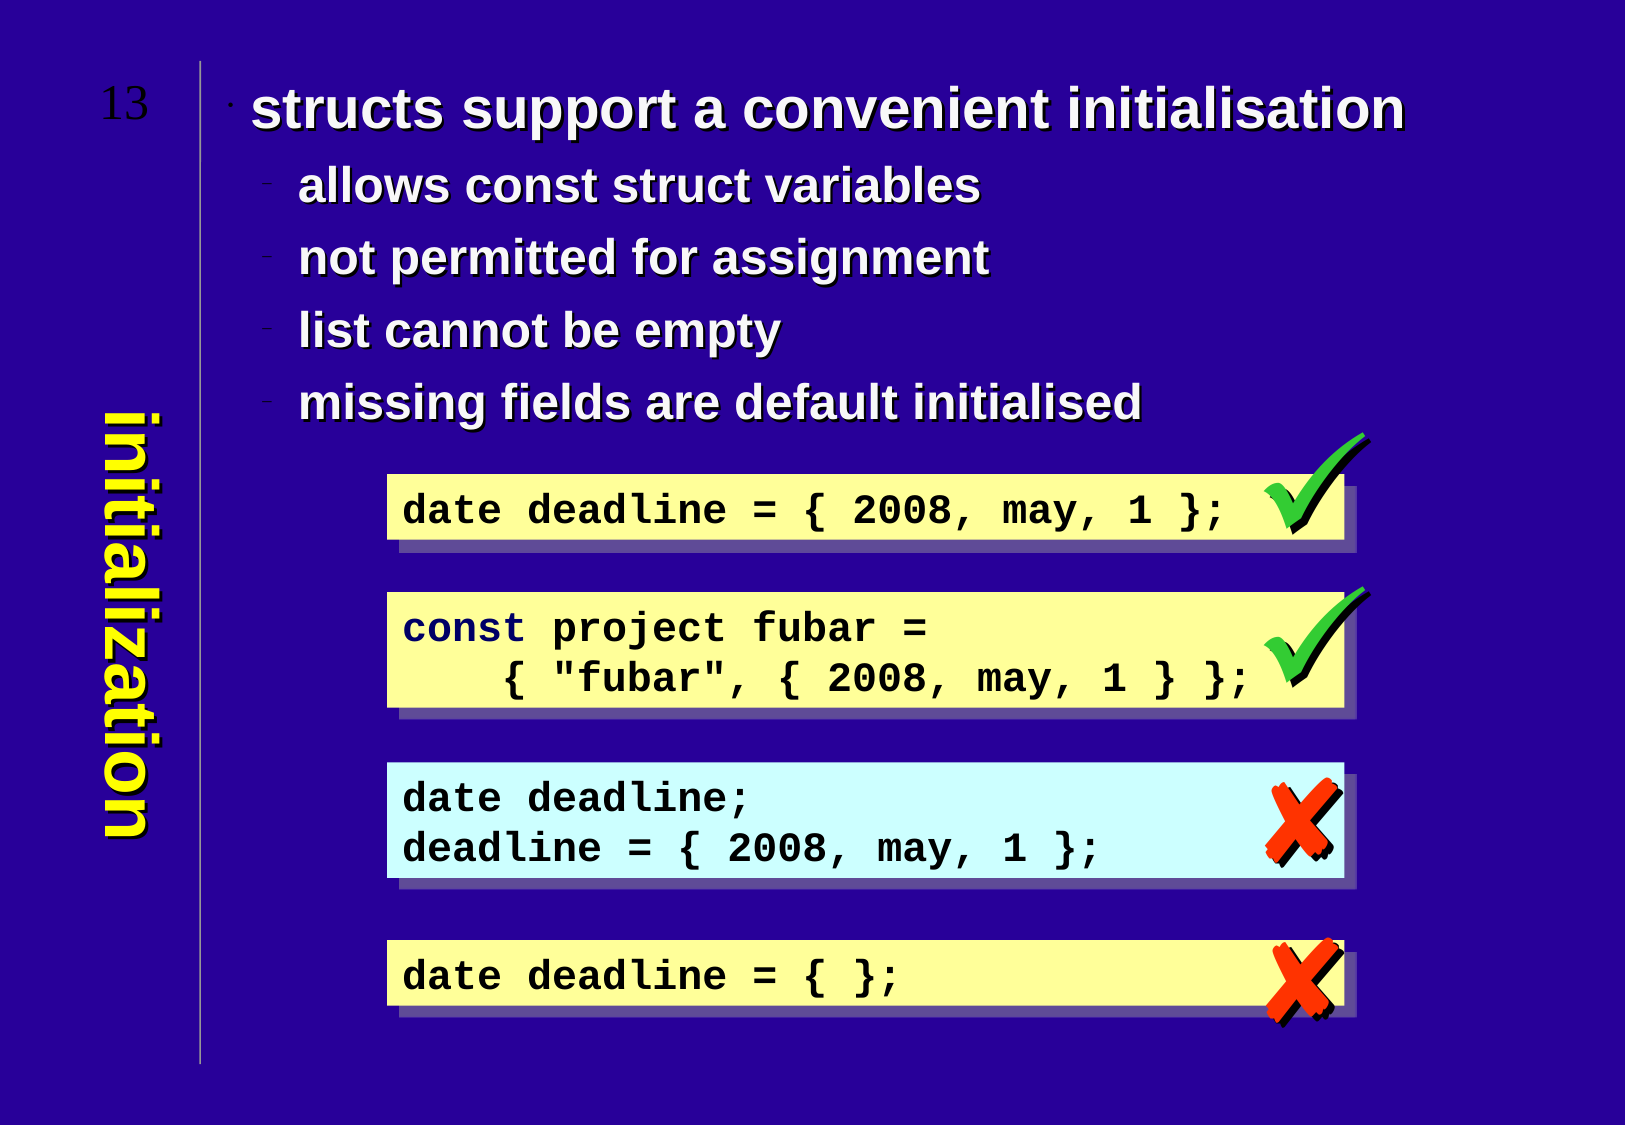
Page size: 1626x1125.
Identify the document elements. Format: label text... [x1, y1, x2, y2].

text_box  [1236, 716, 1439, 911]
list structs support a convenient initialisation allows const struct variables not permitted for assignment list cannot be empty missing fields are default initialised [212, 62, 1550, 1063]
text_box date deadline = { 2008, may, 1 }; [387, 474, 1237, 540]
text_box date deadline = { }; [387, 940, 1237, 1006]
text_box  [1237, 545, 1427, 716]
text_box const project fubar = { "fubar", { 2008, may, 1 } }; [387, 592, 1237, 708]
text_box  [1237, 391, 1427, 545]
text_box date deadline; deadline = { 2008, may, 1 }; [387, 762, 1236, 878]
title initialization [50, 187, 188, 1063]
text_box  [1237, 875, 1440, 1071]
